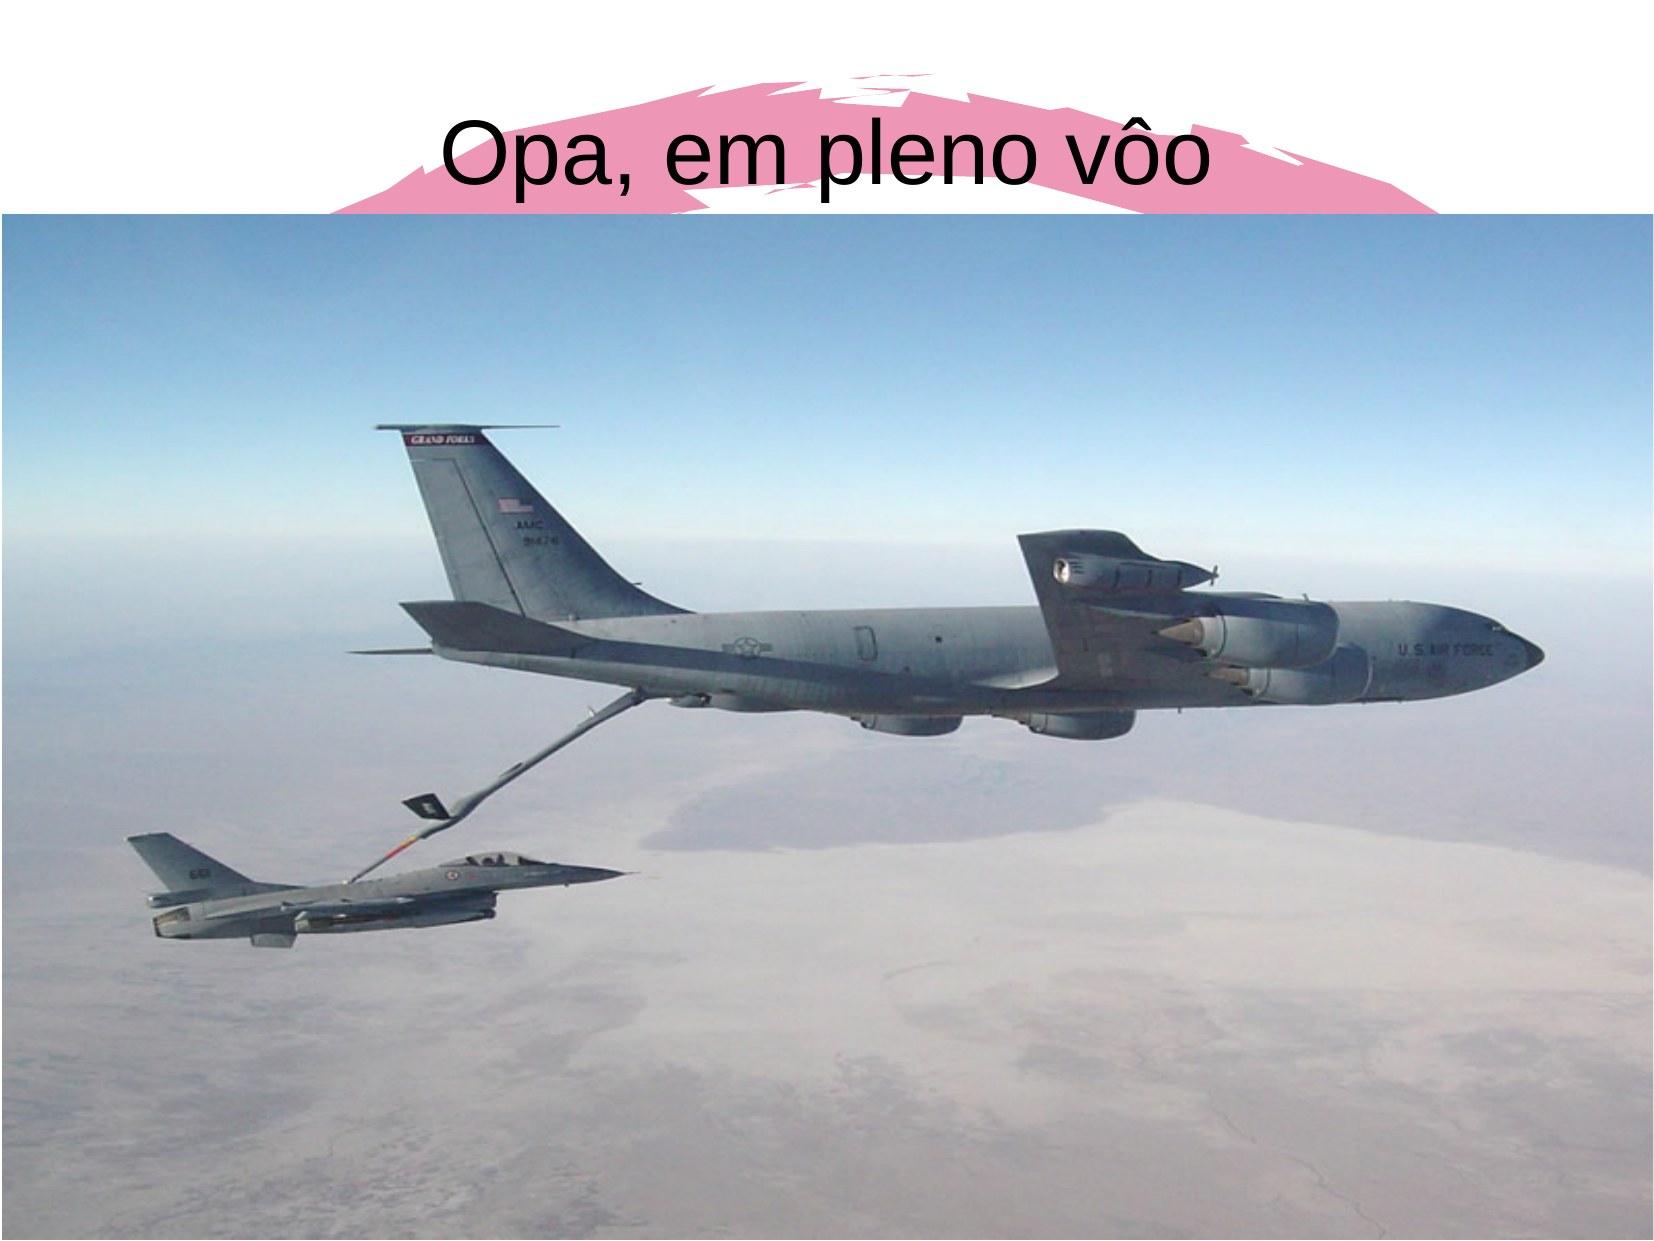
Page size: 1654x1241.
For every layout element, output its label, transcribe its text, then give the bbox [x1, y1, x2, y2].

title Opa, em pleno vôo [82, 49, 1571, 214]
picture [2, 214, 1654, 1240]
